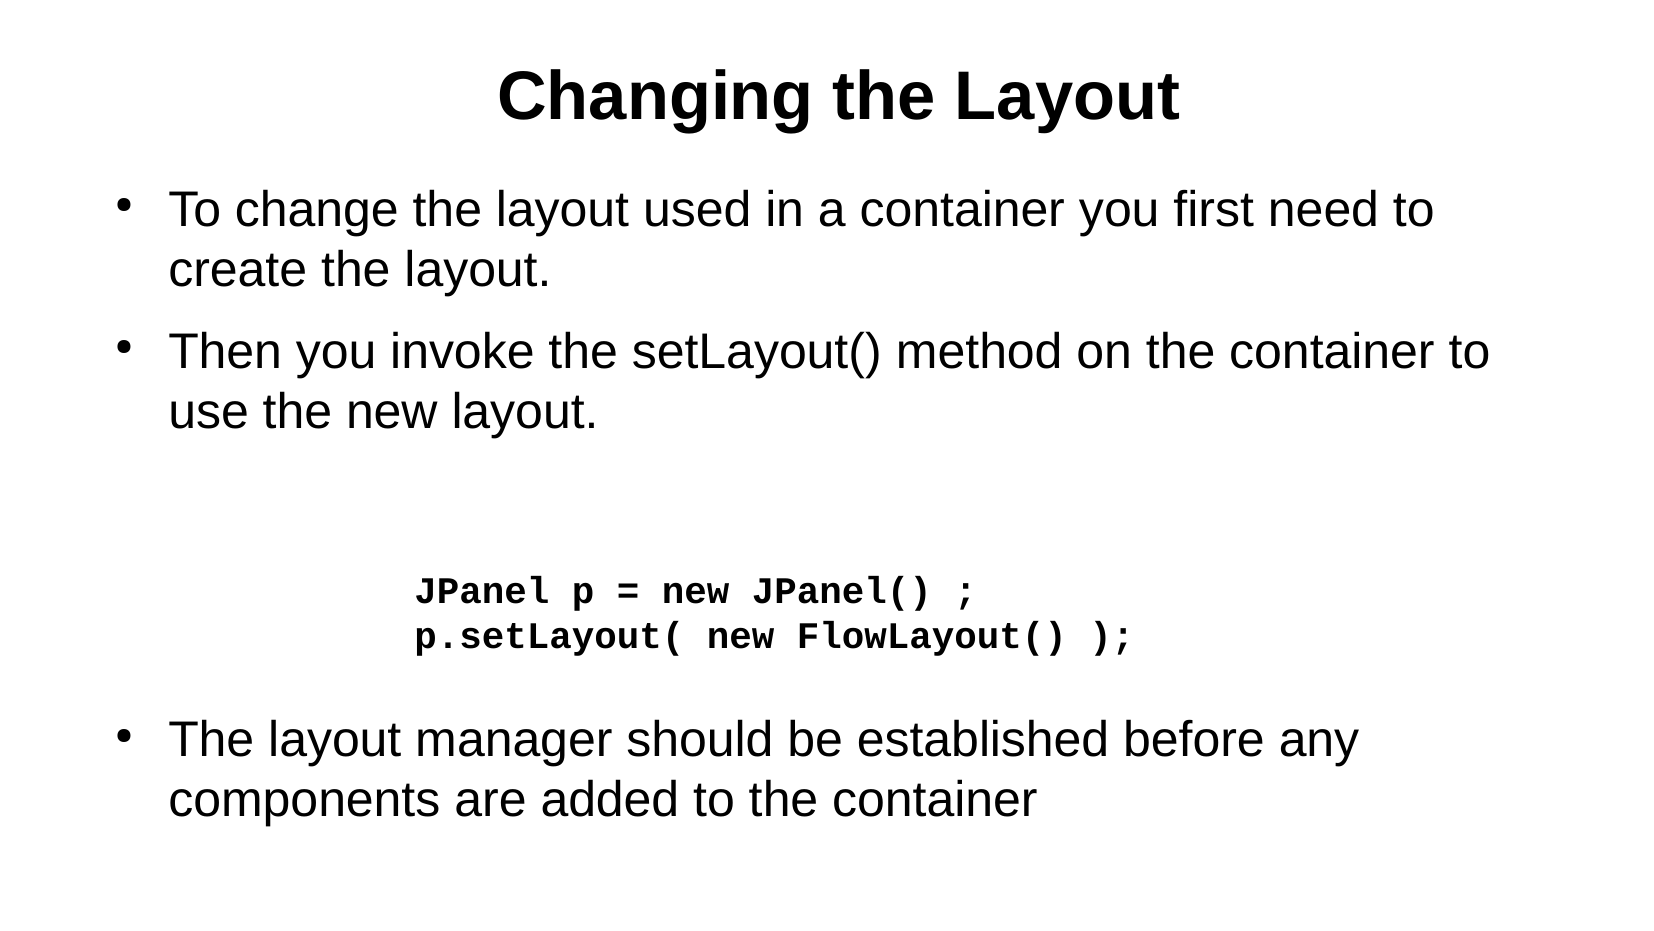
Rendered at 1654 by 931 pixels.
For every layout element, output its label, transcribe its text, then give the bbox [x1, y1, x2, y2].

list To change the layout used in a container you first need to create the layout. Then you invoke the setLayout() method on the container to use the new layout. The layout manager should be established before any components are added to the container [82, 168, 1538, 889]
text_box JPanel p = new JPanel() ; p.setLayout( new FlowLayout() ); [399, 558, 1150, 664]
title Changing the Layout [82, 37, 1571, 147]
